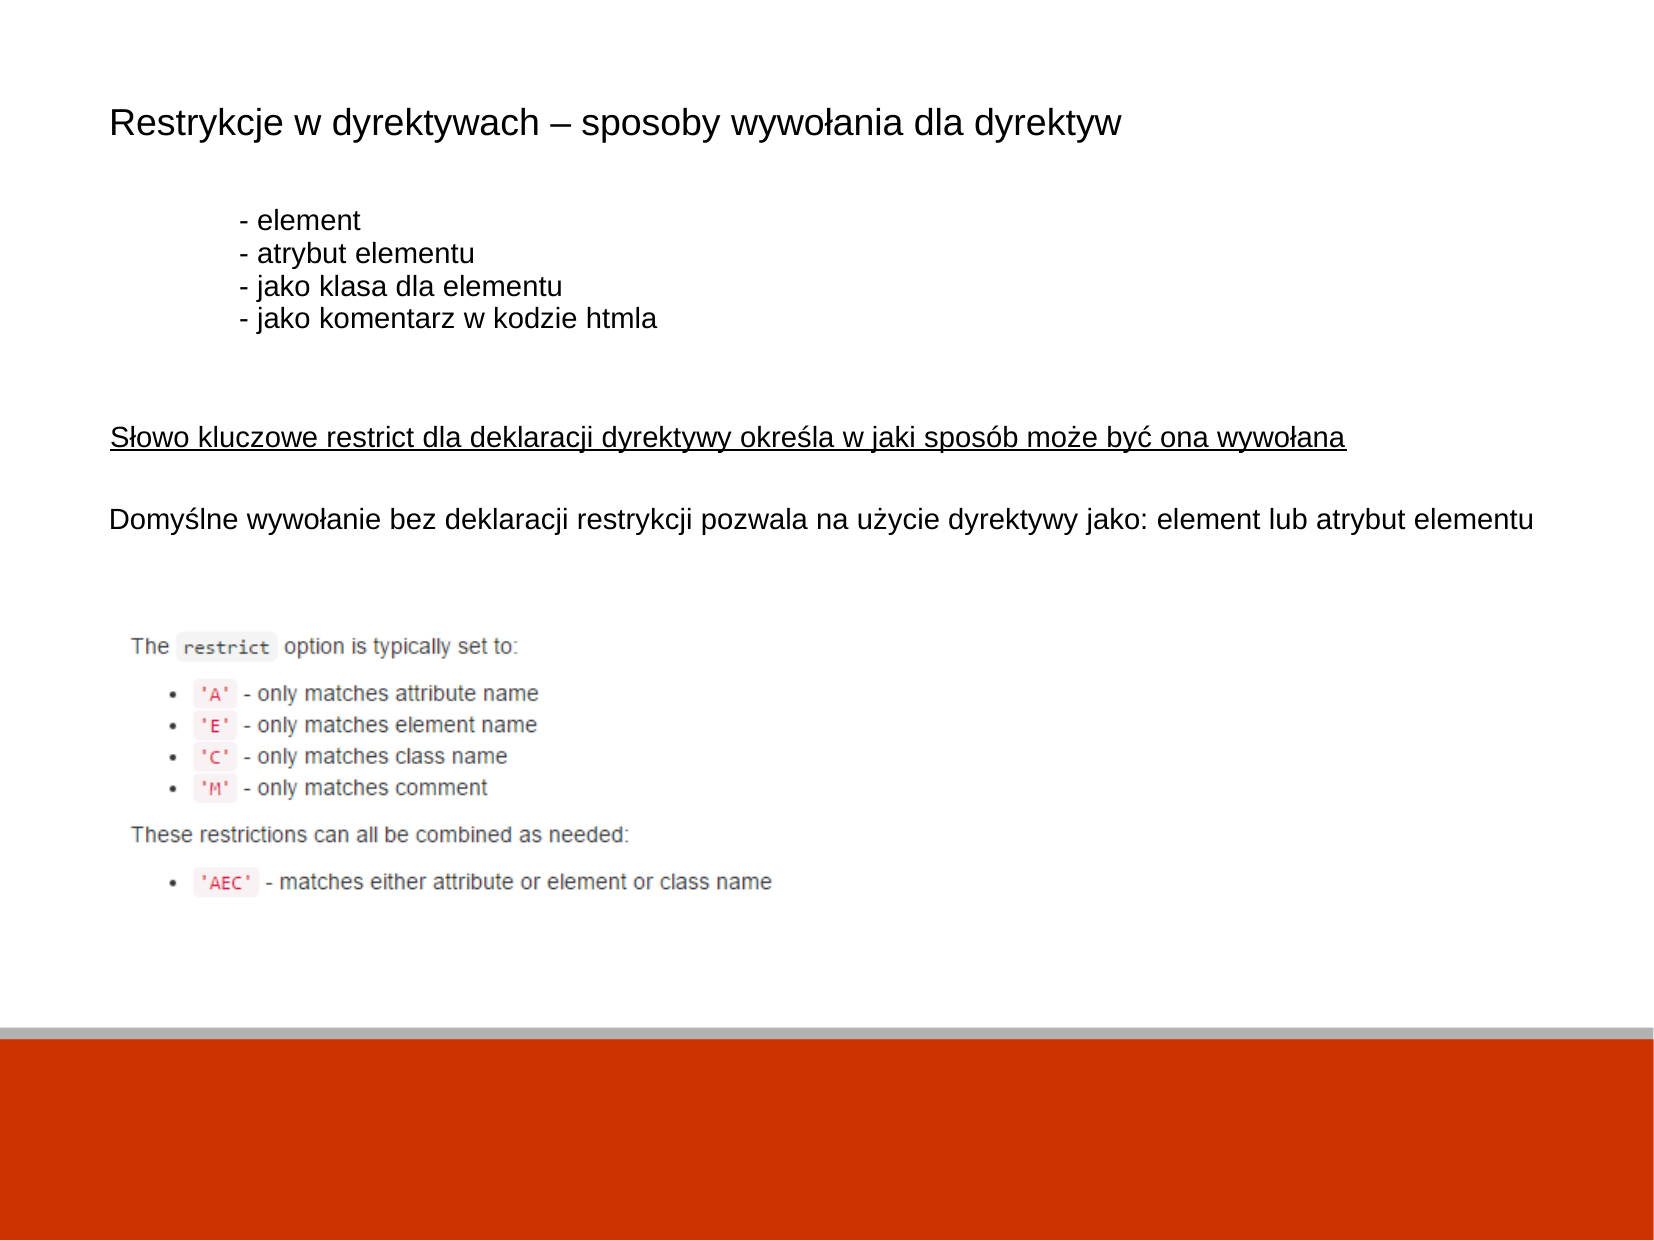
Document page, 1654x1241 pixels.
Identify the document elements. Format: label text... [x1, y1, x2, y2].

text_box Restrykcje w dyrektywach – sposoby wywołania dla dyrektyw [94, 94, 1138, 152]
text_box Słowo kluczowe restrict dla deklaracji dyrektywy określa w jaki sposób może być ona wywołana [95, 413, 1359, 461]
text_box [0, 1027, 1654, 1241]
text_box Domyślne wywołanie bez deklaracji restrykcji pozwala na użycie dyrektywy jako: element lub atrybut elementu [94, 495, 1548, 544]
text_box - element - atrybut elementu - jako klasa dla elementu - jako komentarz w kodzie htmla [224, 196, 792, 367]
picture [109, 607, 804, 910]
